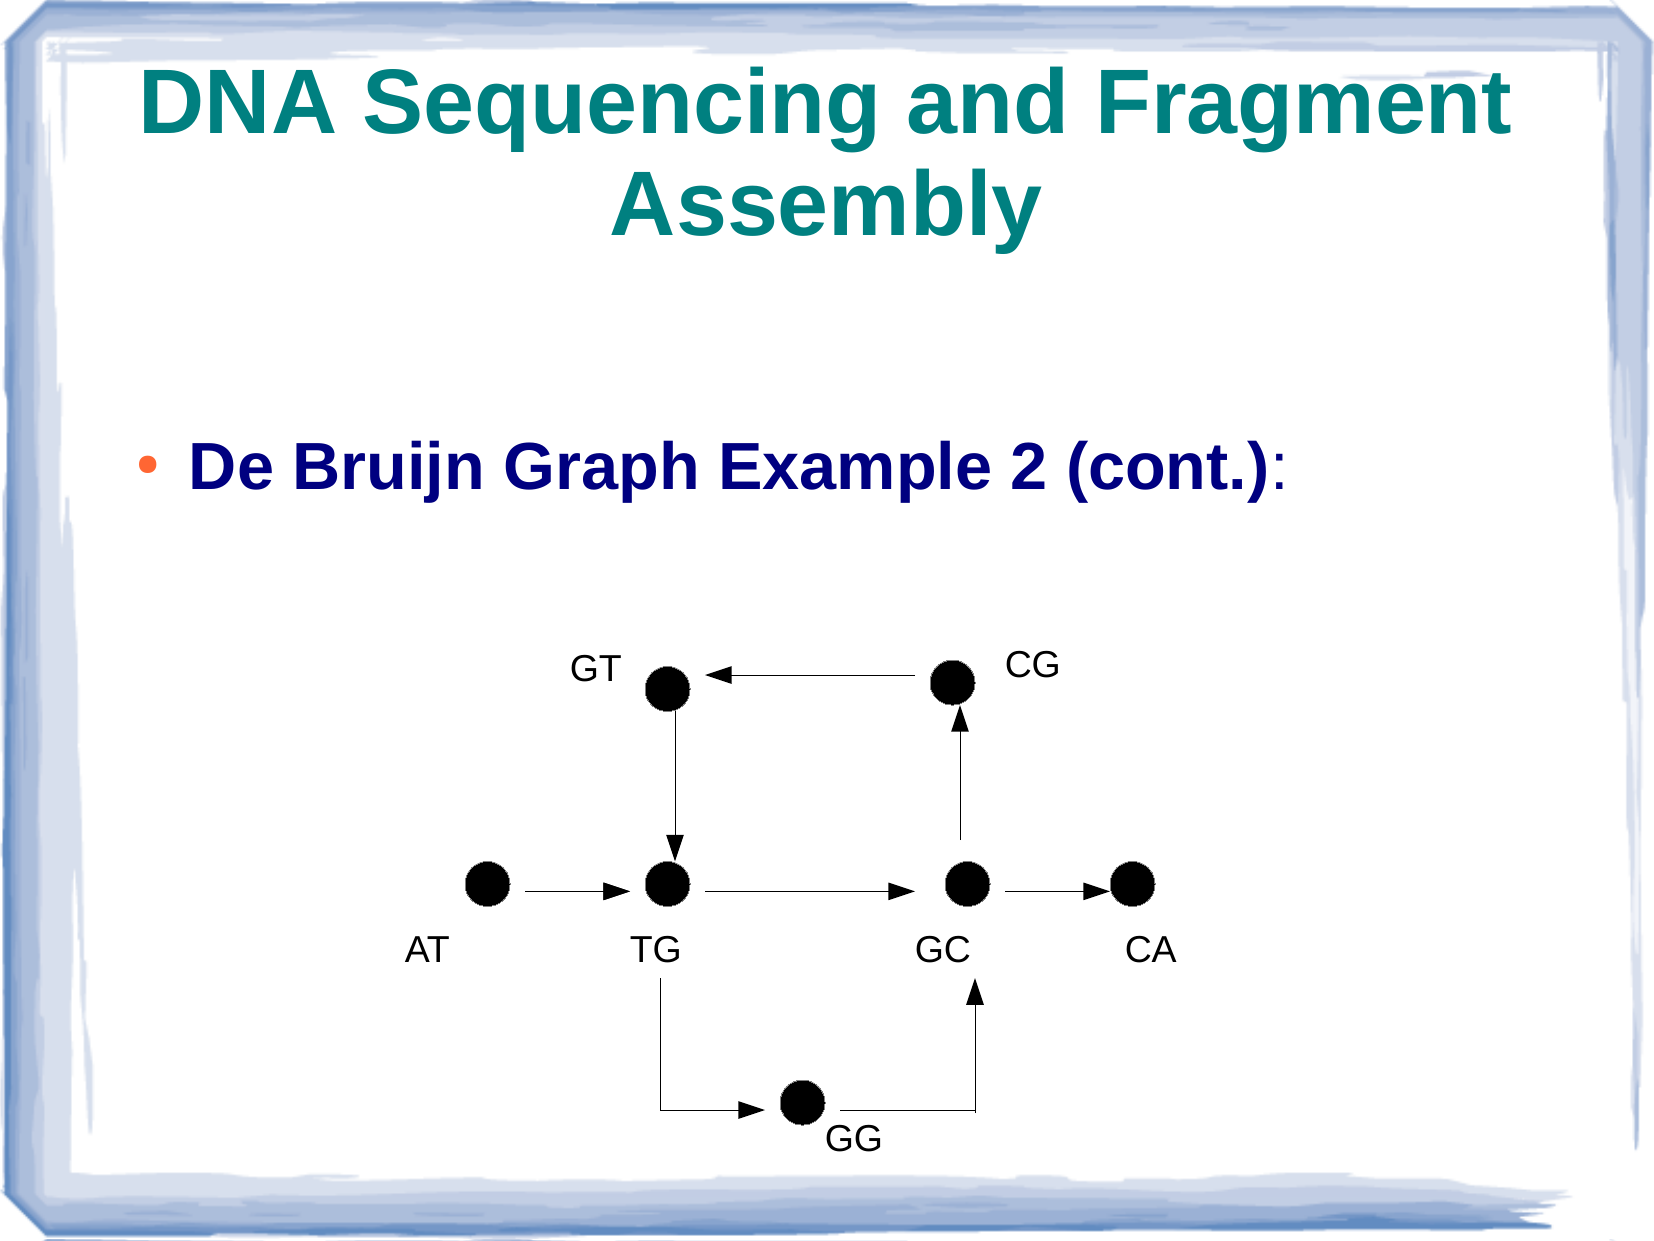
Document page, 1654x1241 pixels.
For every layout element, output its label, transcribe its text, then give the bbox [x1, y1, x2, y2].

text_box [645, 861, 691, 907]
picture [0, 0, 1654, 1241]
text_box [646, 666, 691, 712]
text_box GG [810, 1110, 916, 1167]
text_box GC [900, 921, 1006, 979]
text_box CA [1110, 921, 1201, 979]
list De Bruijn Graph Example 2 (cont.): [118, 324, 1571, 1144]
text_box [465, 861, 511, 907]
text_box [780, 1080, 826, 1126]
text_box AT [390, 921, 466, 979]
title DNA Sequencing and Fragment Assembly [82, 49, 1571, 257]
text_box TG [615, 921, 706, 979]
text_box GT [555, 639, 646, 697]
text_box [945, 861, 991, 907]
text_box CG [990, 636, 1096, 694]
text_box [1110, 861, 1156, 907]
text_box [930, 660, 976, 706]
